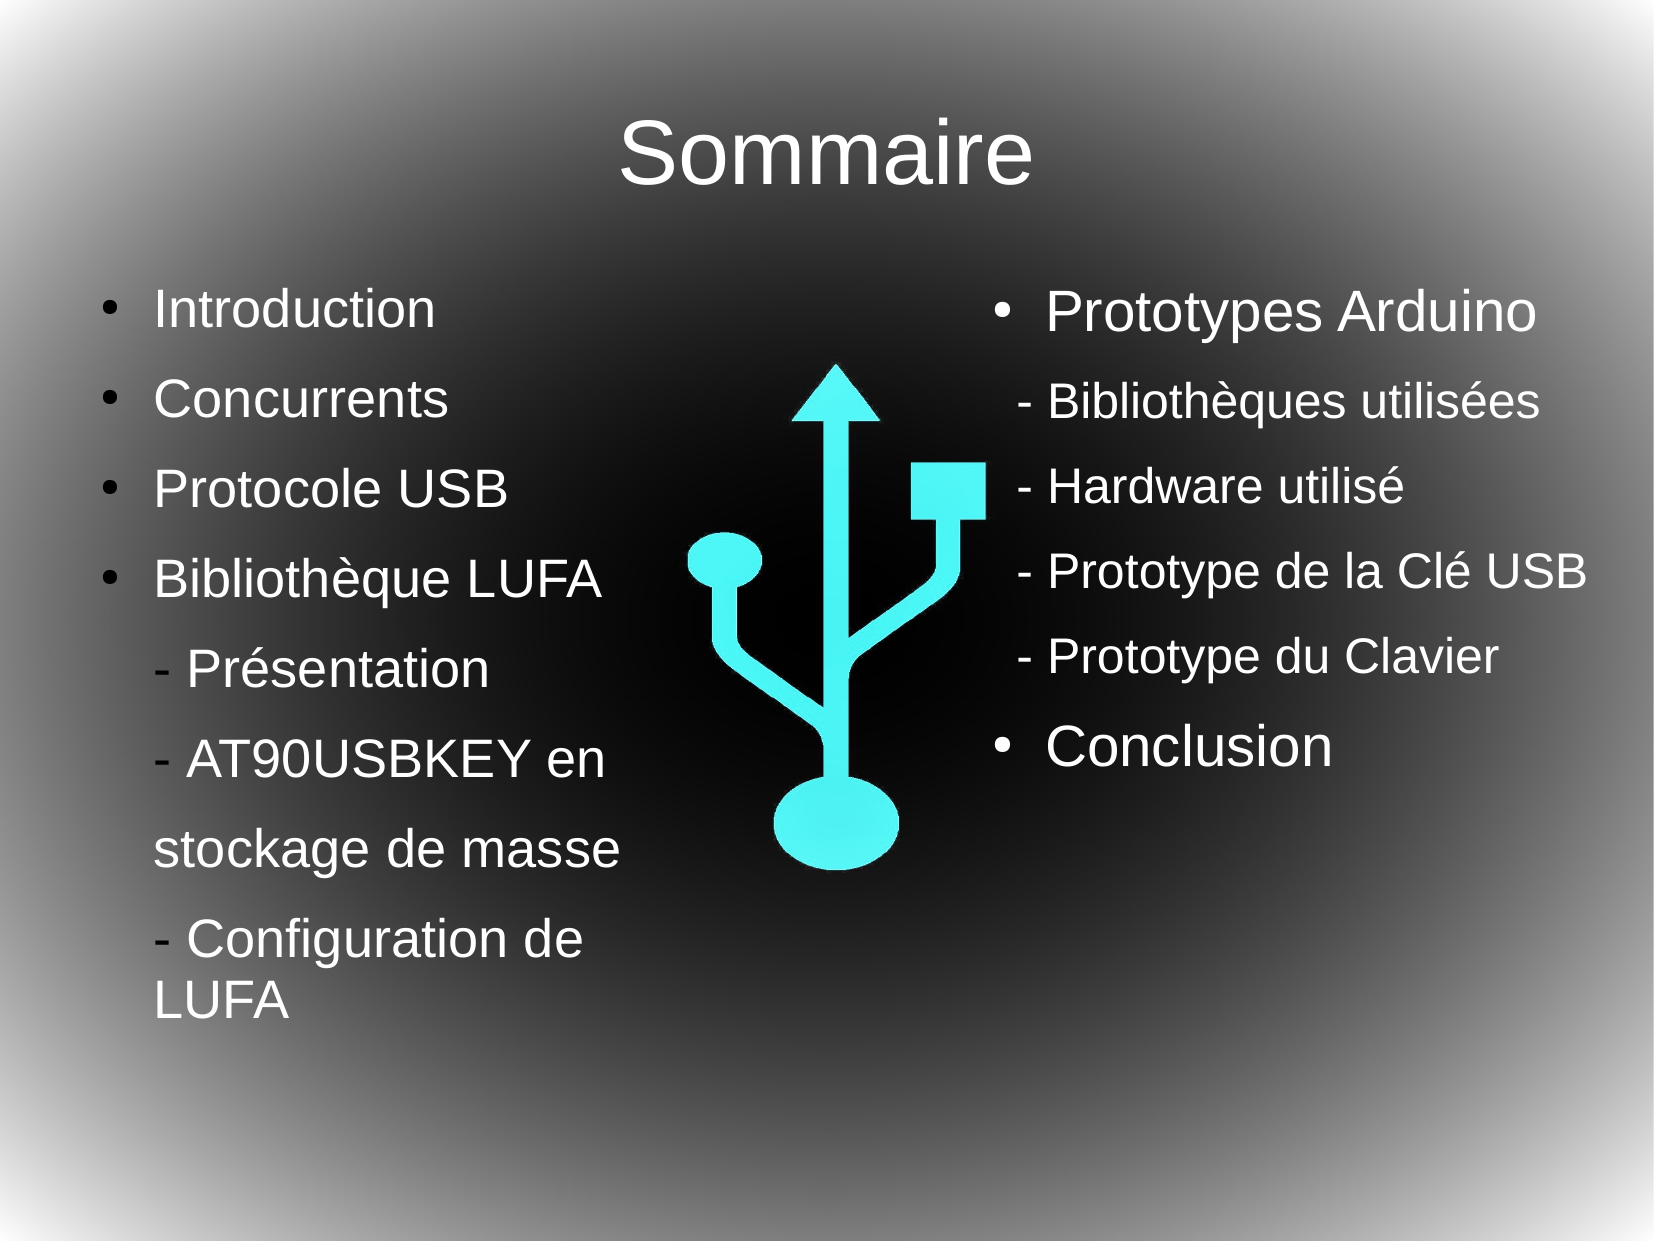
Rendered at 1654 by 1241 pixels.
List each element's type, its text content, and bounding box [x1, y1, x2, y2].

title Sommaire [82, 49, 1571, 257]
list Introduction Concurrents Protocole USB Bibliothèque LUFA - Présentation - AT90USBKEY en stockage de masse - Configuration de LUFA [82, 278, 733, 1075]
picture [0, 0, 1654, 1241]
list Prototypes Arduino - Bibliothèques utilisées - Hardware utilisé - Prototype de la Clé USB - Prototype du Clavier Conclusion [974, 278, 1625, 1075]
